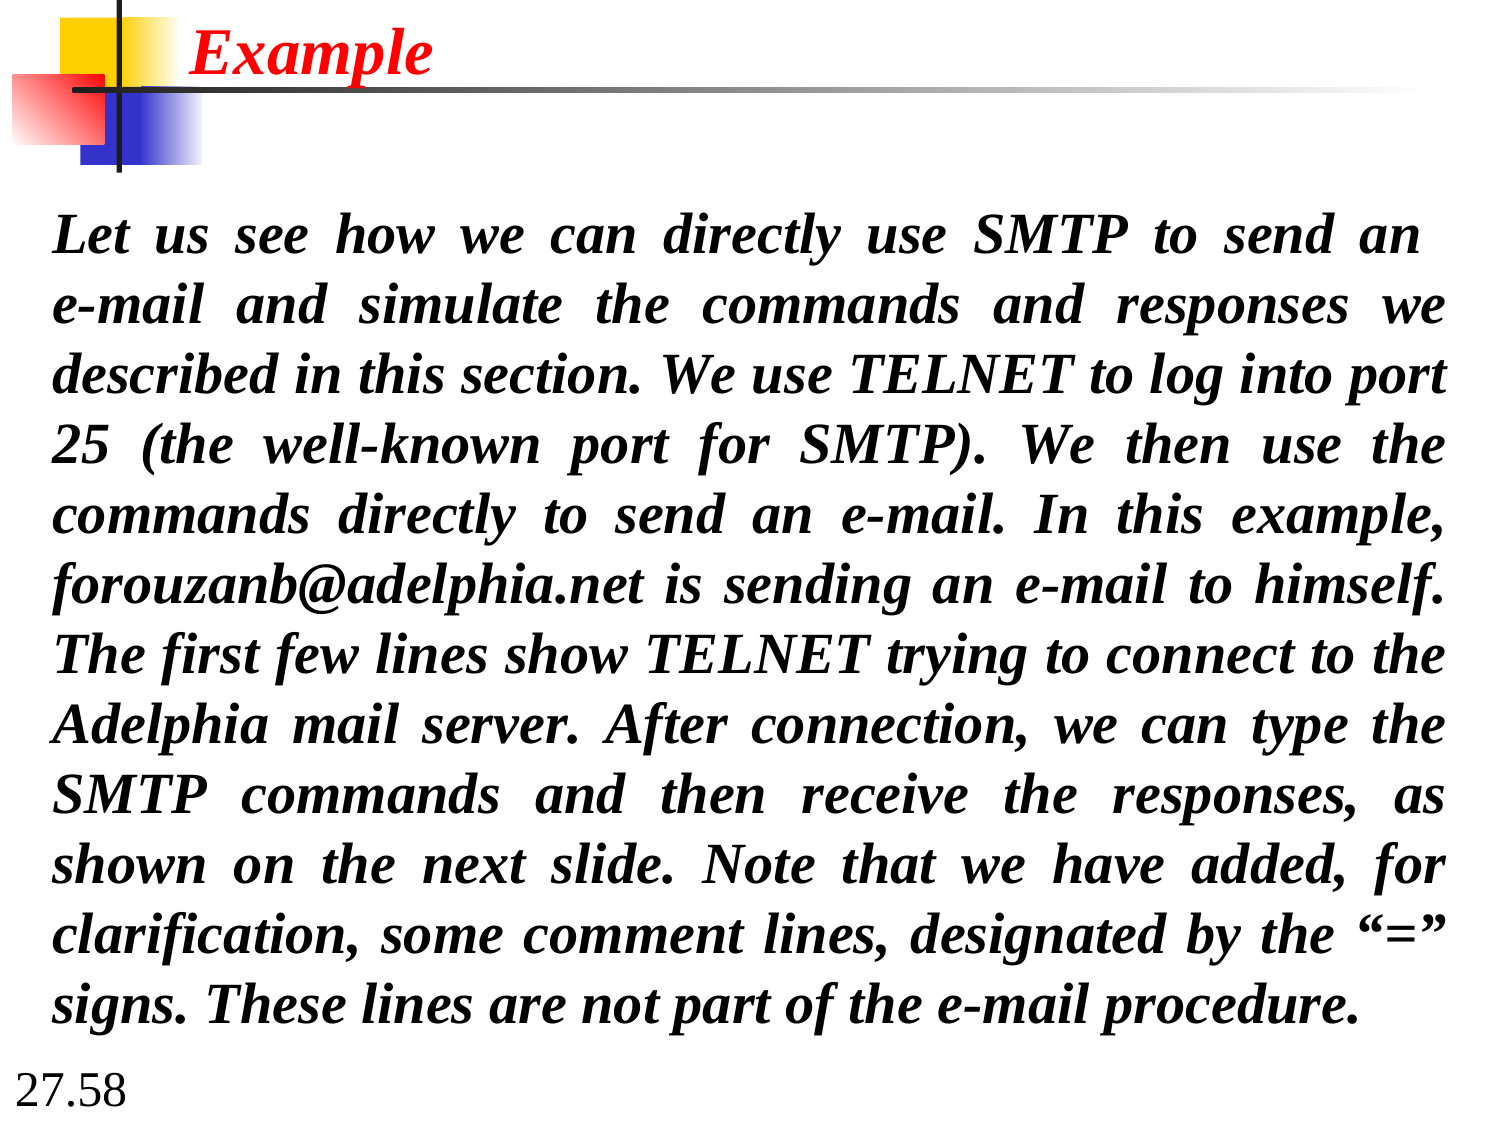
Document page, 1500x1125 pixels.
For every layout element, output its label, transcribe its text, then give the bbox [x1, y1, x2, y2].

text_box Example [174, 0, 467, 96]
text_box Let us see how we can directly use SMTP to send an e-mail and simulate the commands and responses we described in this section. We use TELNET to log into port 25 (the well-known port for SMTP). We then use the commands directly to send an e-mail. In this example, forouzanb@adelphia.net is sending an e-mail to himself. The first few lines show TELNET trying to connect to the Adelphia mail server. After connection, we can type the SMTP commands and then receive the responses, as shown on the next slide. Note that we have added, for clarification, some comment lines, designated by the “=” signs. These lines are not part of the e-mail procedure. [37, 187, 1463, 1043]
text_box [12, 0, 202, 173]
text_box [467, 87, 1423, 93]
